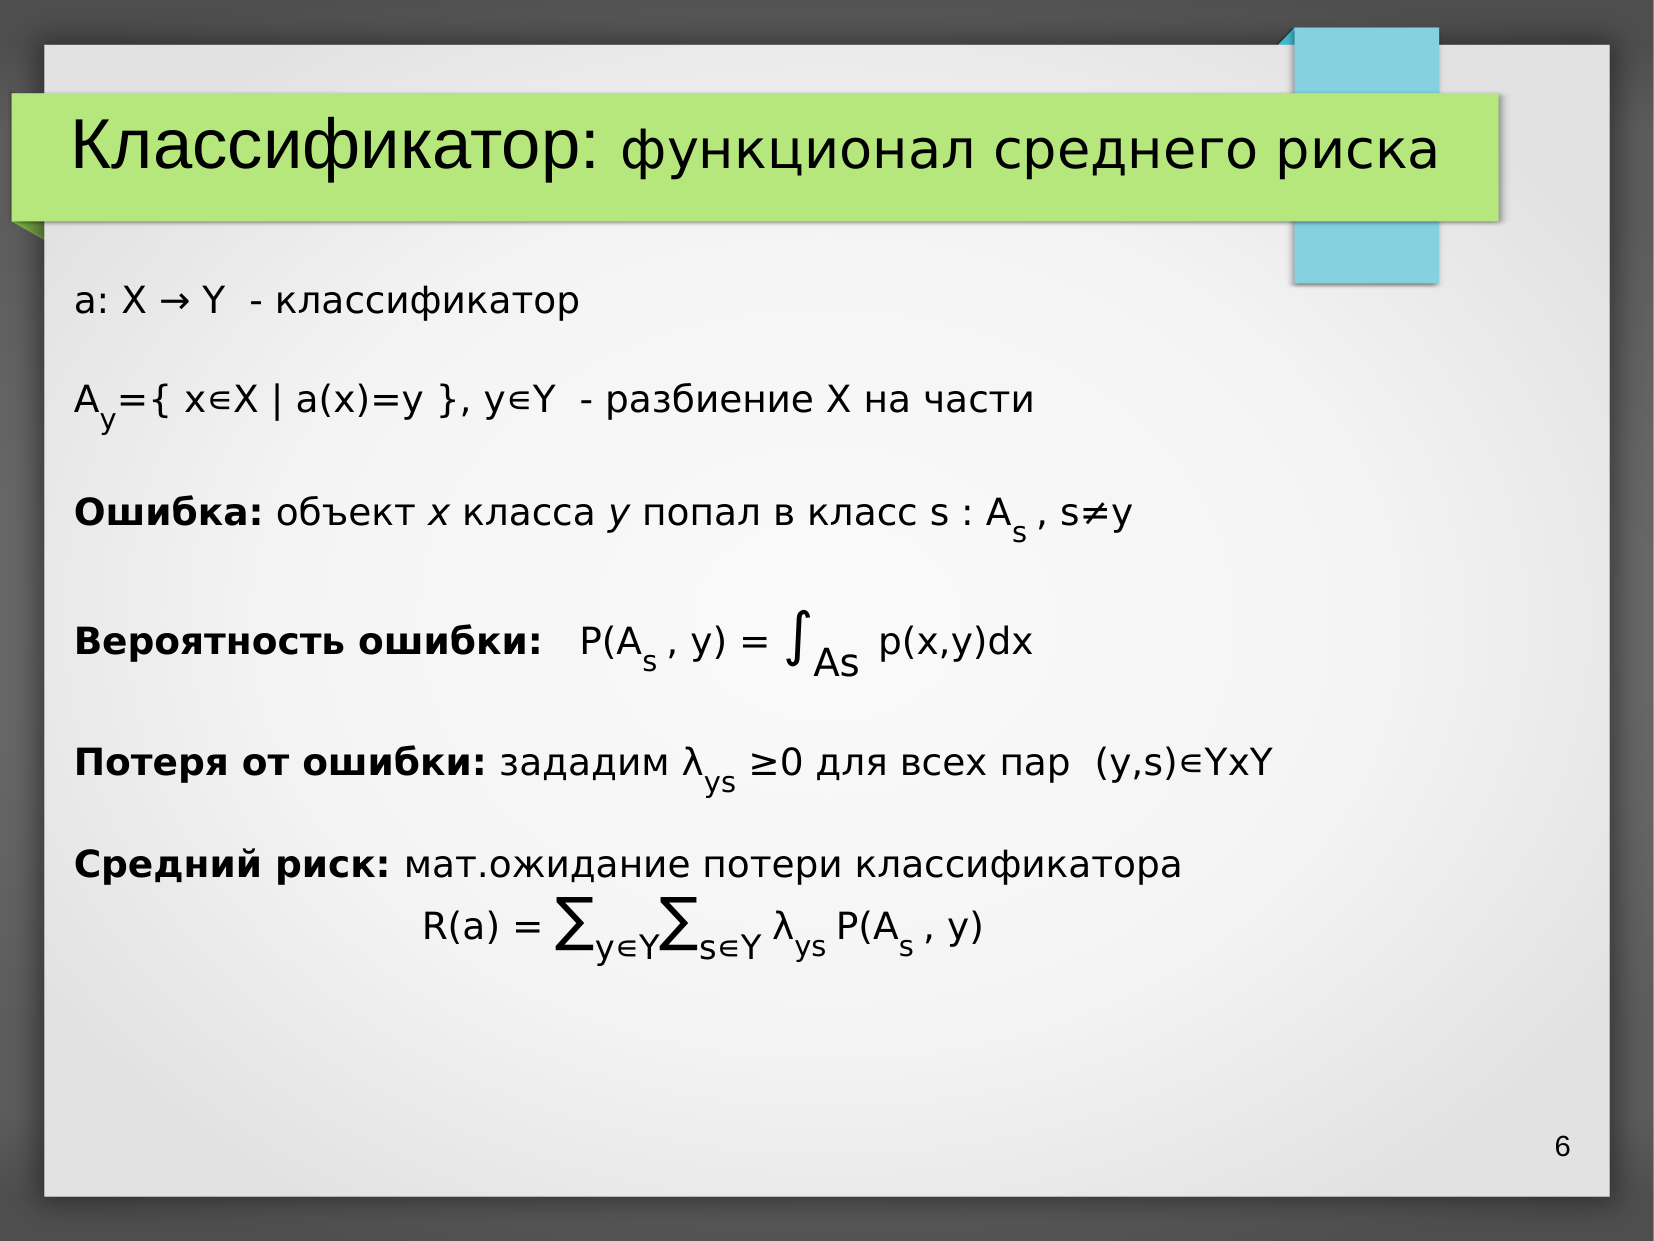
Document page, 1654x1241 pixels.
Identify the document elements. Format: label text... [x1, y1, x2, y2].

picture [0, 0, 1654, 1241]
text_box a: X → Y - классификатор Ay={ x∊X | a(x)=y }, y∊Y - разбиение Х на части Ошибка: объект x класса y попал в класс s : As , s≠y Вероятность ошибки: P(As , y) = ∫As p(x,y)dx Потеря от ошибки: зададим λys ≥0 для всех пар (y,s)∊YxY Средний риск: мат.ожидание потери классификатора R(a) = ∑y∊Y∑s∊Y λys P(As , y) [59, 271, 1548, 1170]
title Классификатор: функционал среднего риска [70, 76, 1559, 213]
